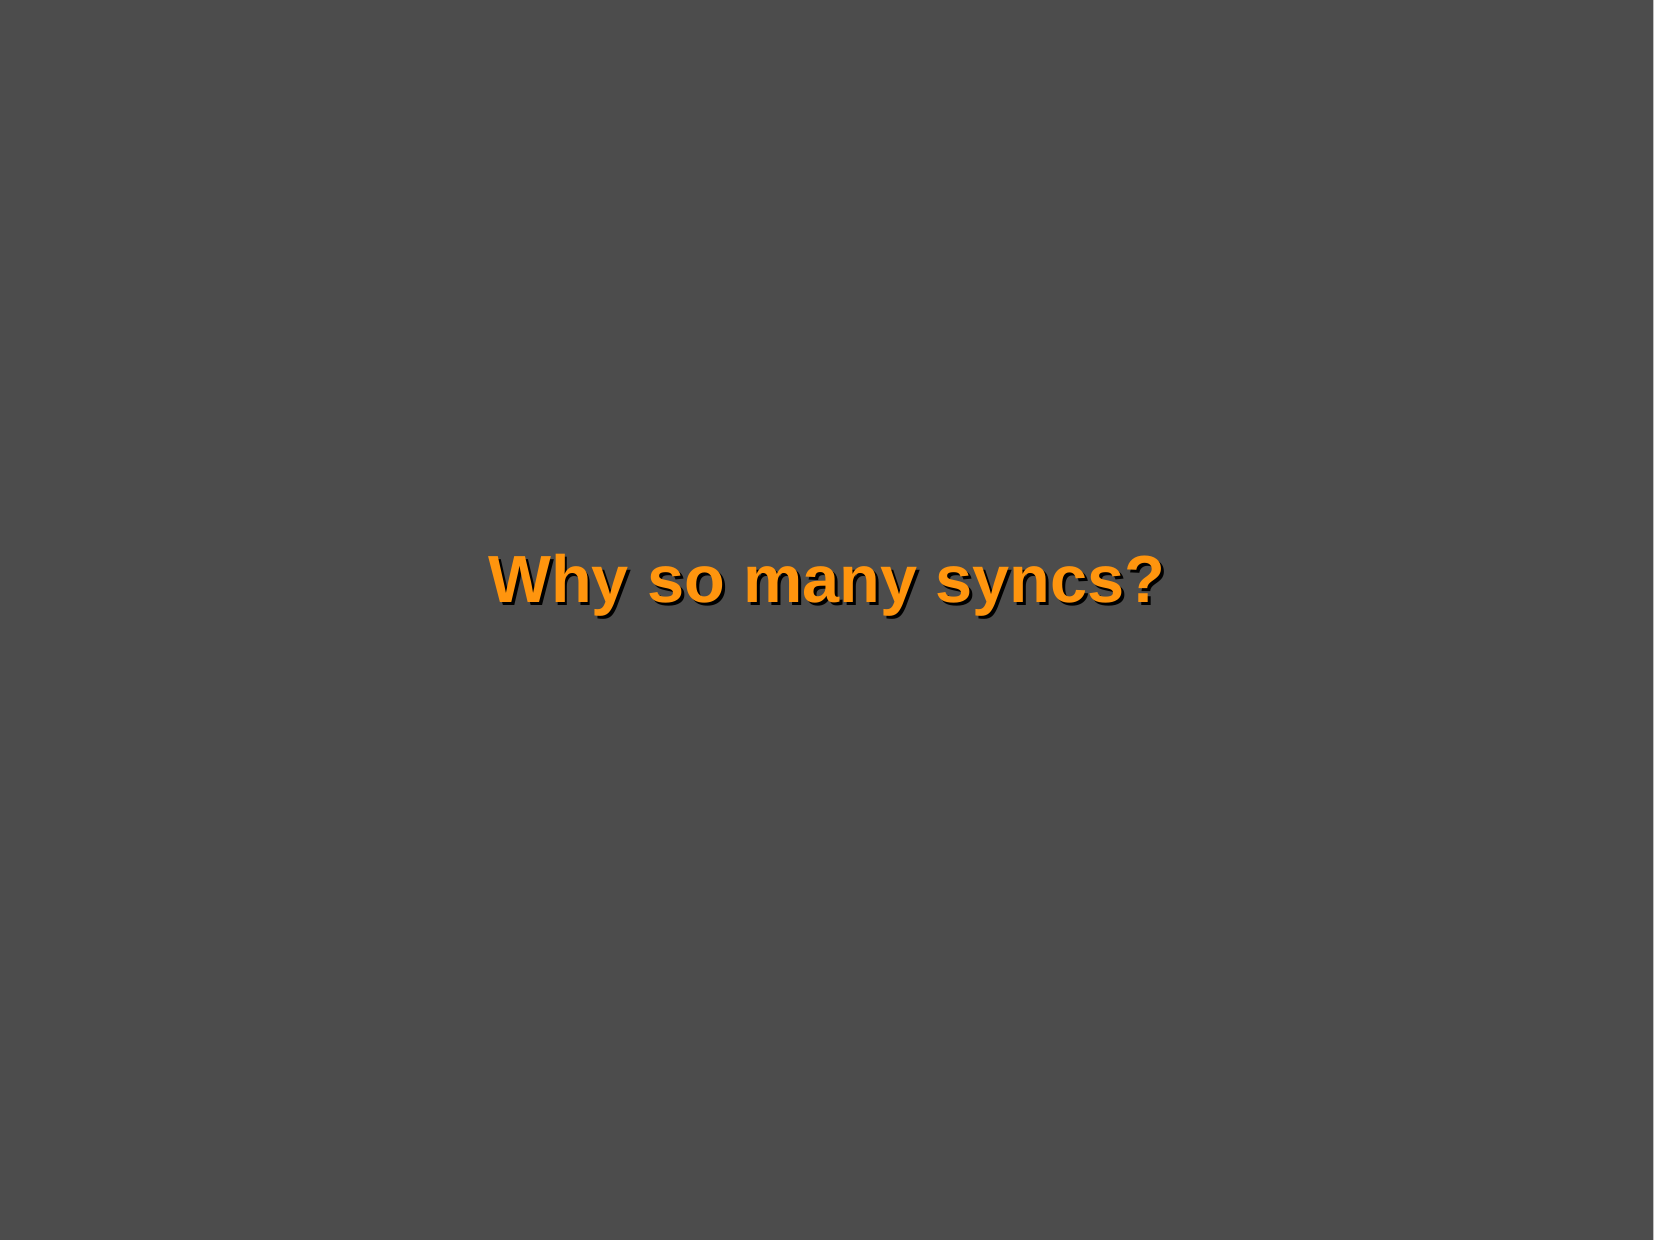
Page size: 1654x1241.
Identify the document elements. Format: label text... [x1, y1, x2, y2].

subtitle Why so many syncs? [82, 49, 1571, 1109]
